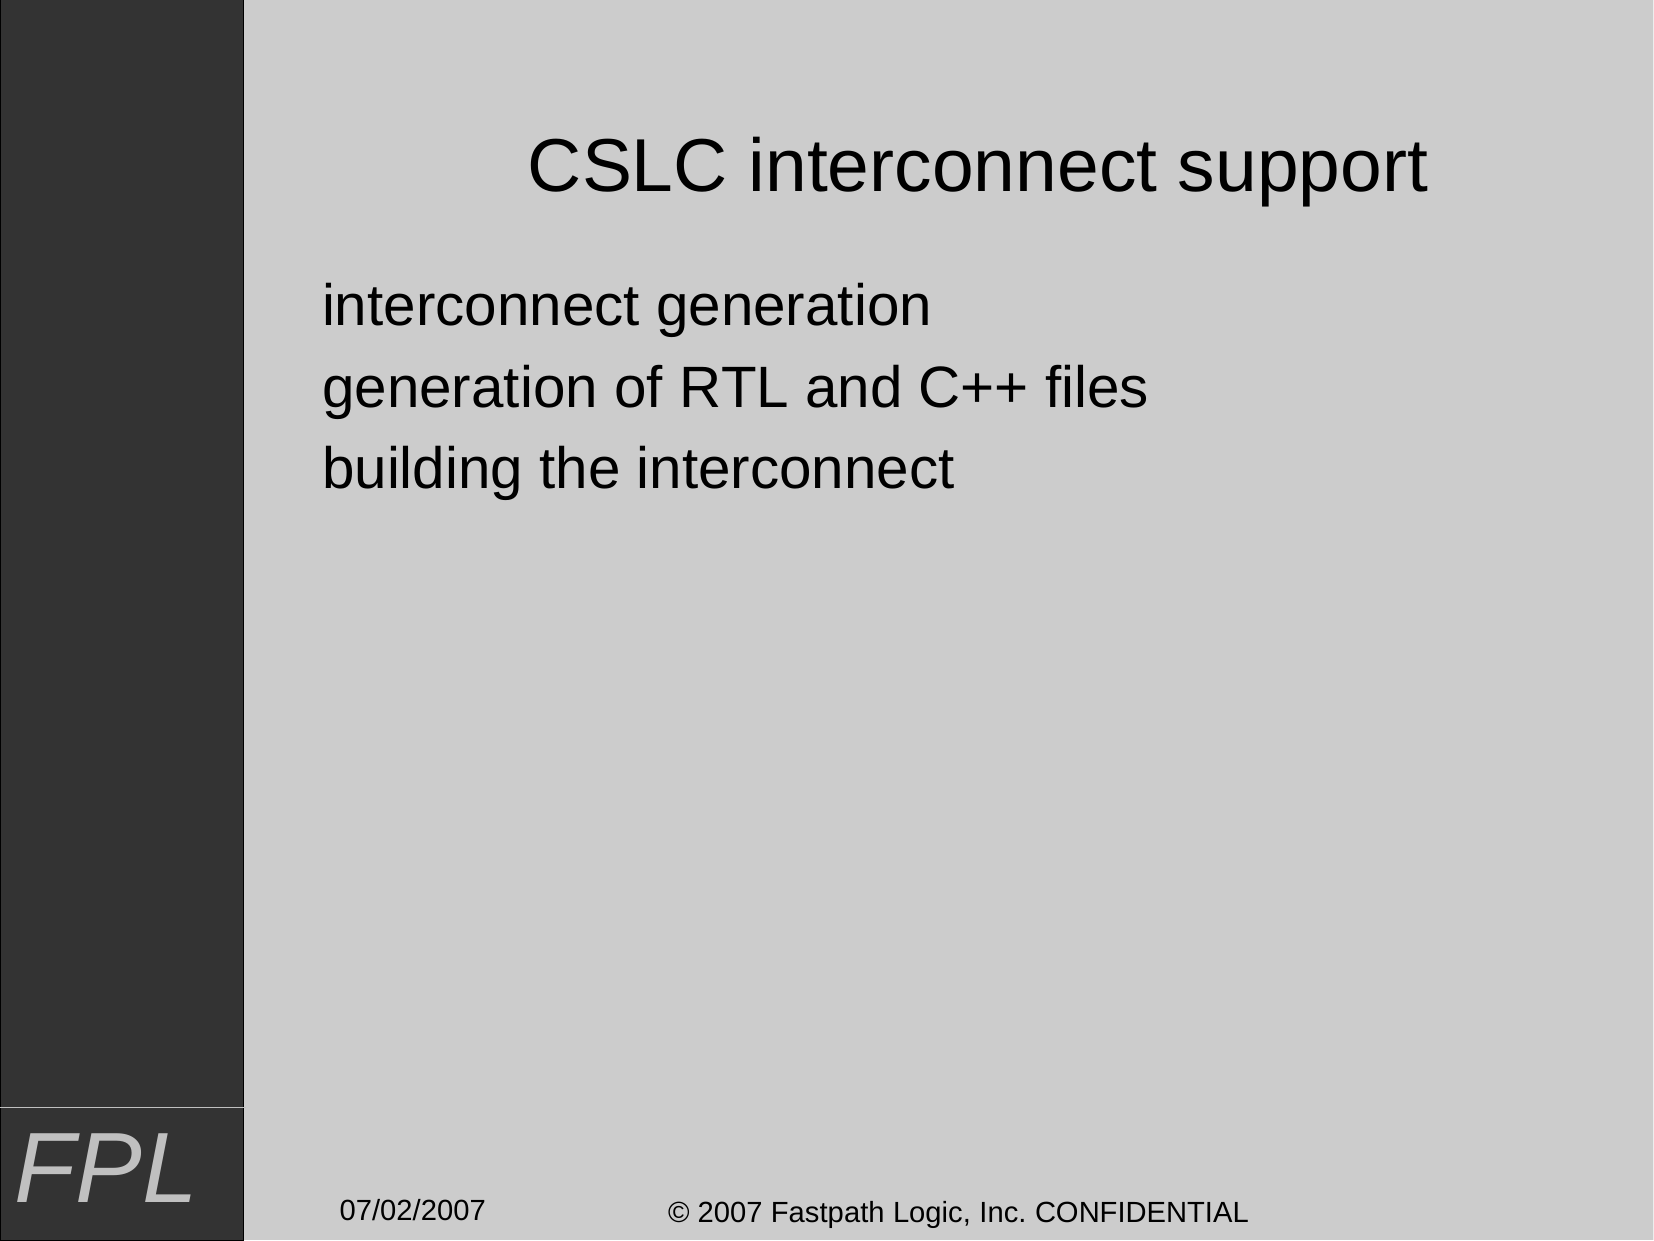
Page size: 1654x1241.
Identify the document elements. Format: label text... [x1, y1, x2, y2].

list interconnect generation generation of RTL and C++ files building the interconnect [322, 272, 1635, 1179]
title CSLC interconnect support [427, 57, 1530, 272]
